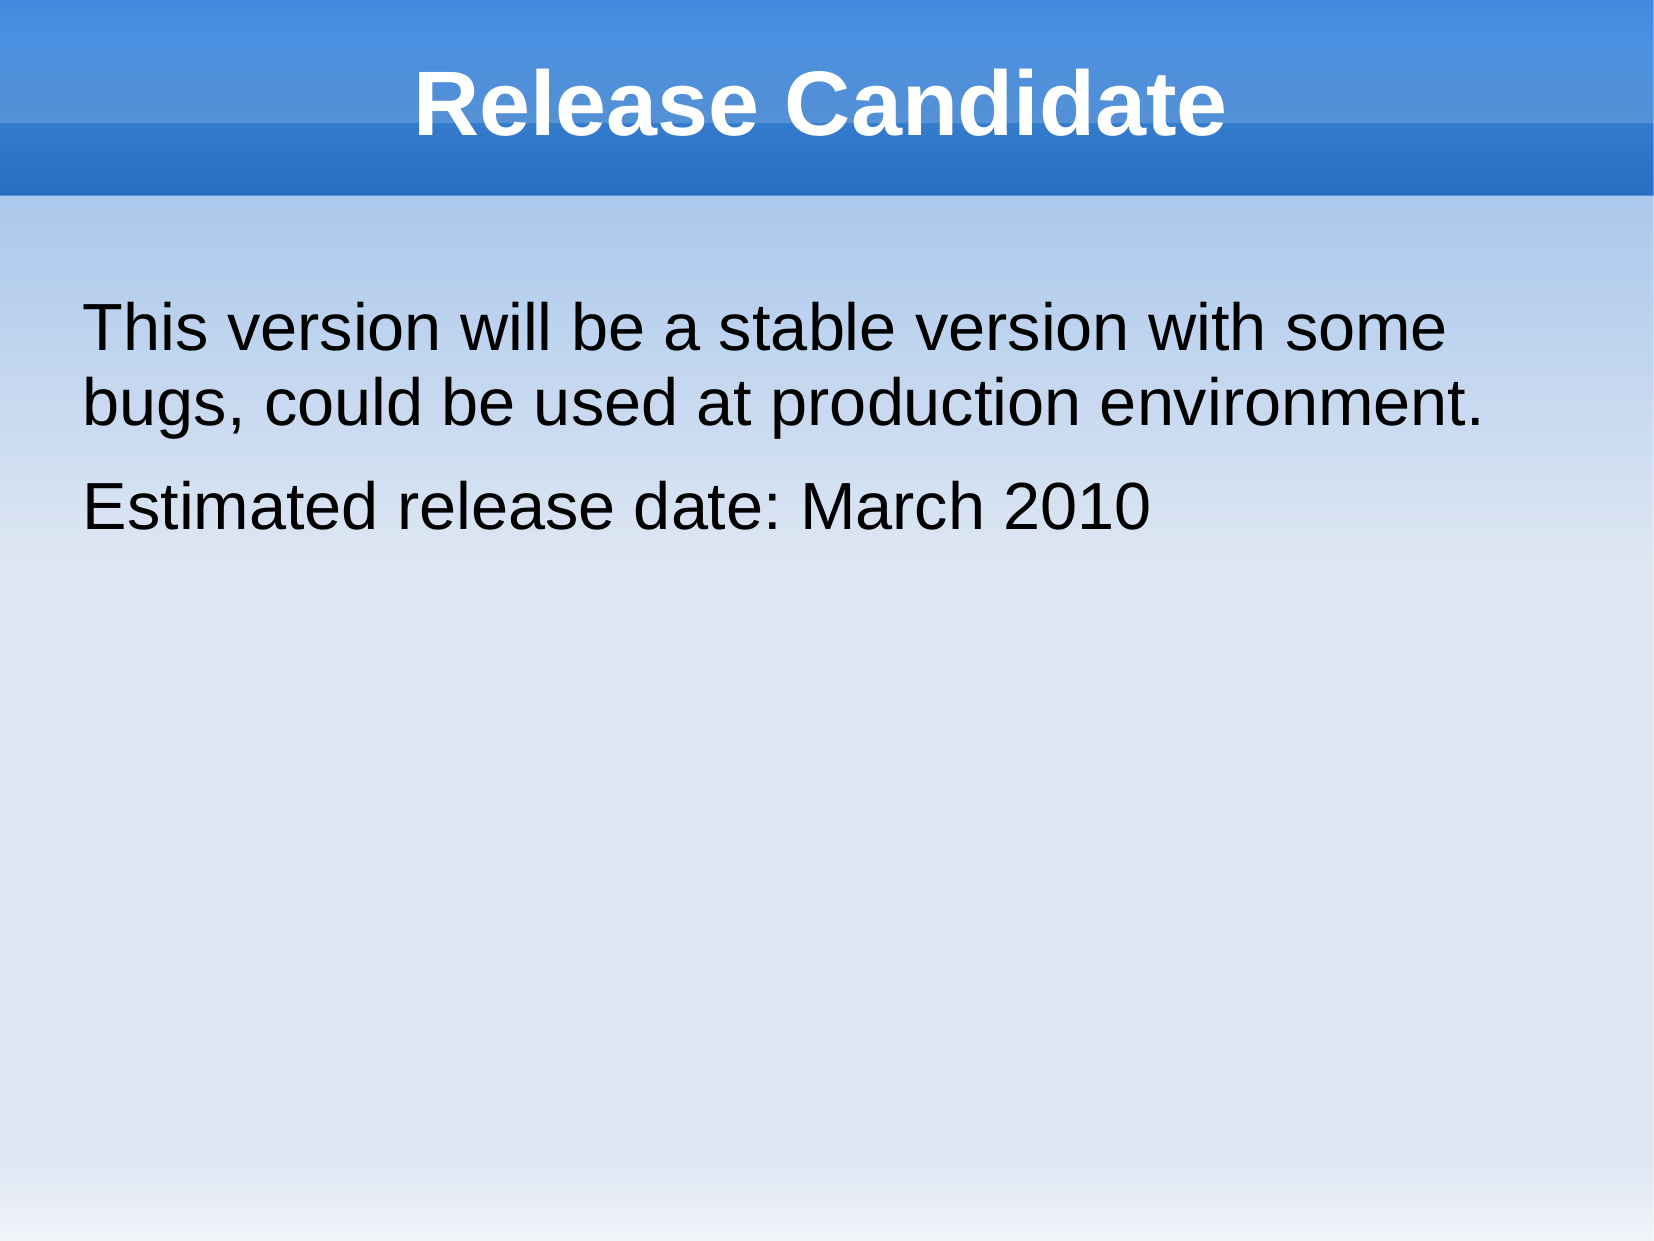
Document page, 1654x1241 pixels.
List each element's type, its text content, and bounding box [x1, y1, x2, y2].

list This version will be a stable version with some bugs, could be used at production environment. Estimated release date: March 2010 [82, 290, 1571, 1109]
picture [0, 0, 1654, 1241]
title Release Candidate [76, 0, 1565, 208]
